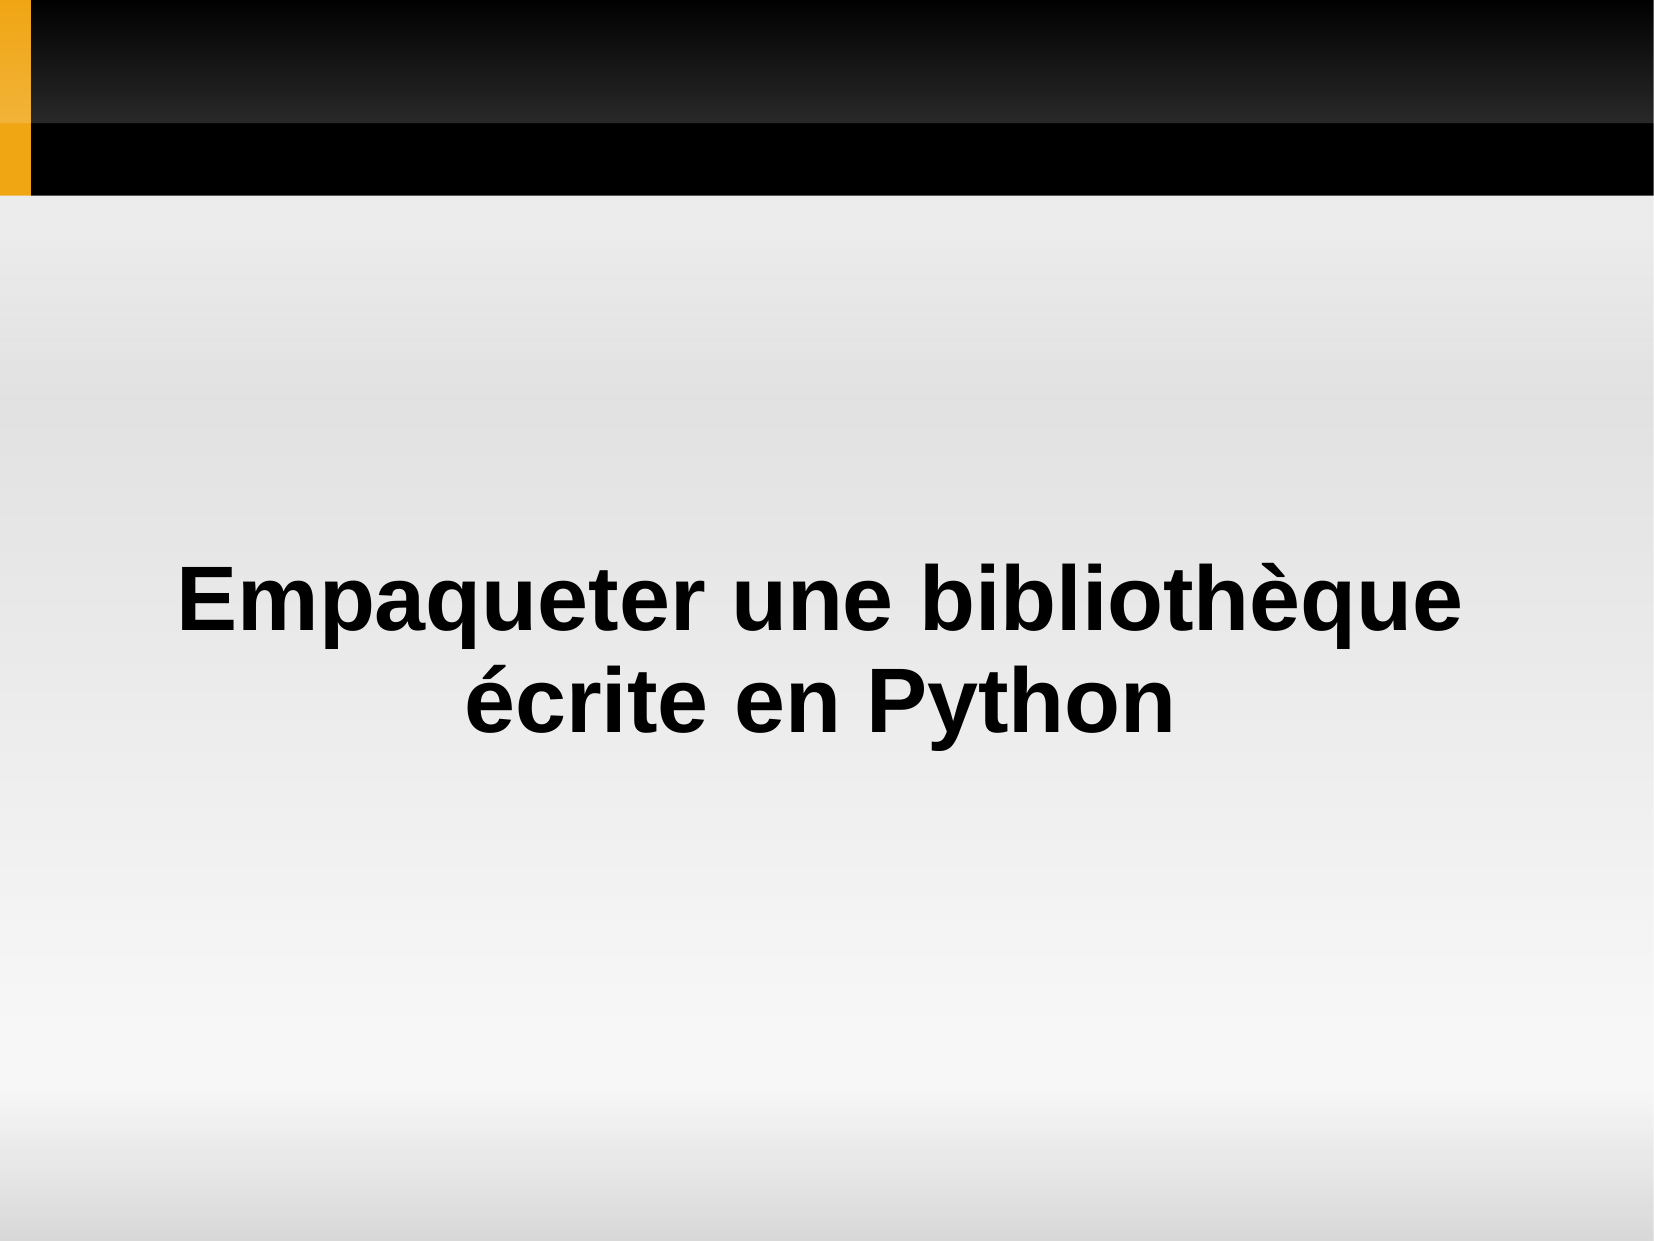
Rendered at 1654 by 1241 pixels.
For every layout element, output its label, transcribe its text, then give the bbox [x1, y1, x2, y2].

title Empaqueter une bibliothèque écrite en Python [76, 545, 1565, 754]
picture [0, 0, 1654, 1241]
